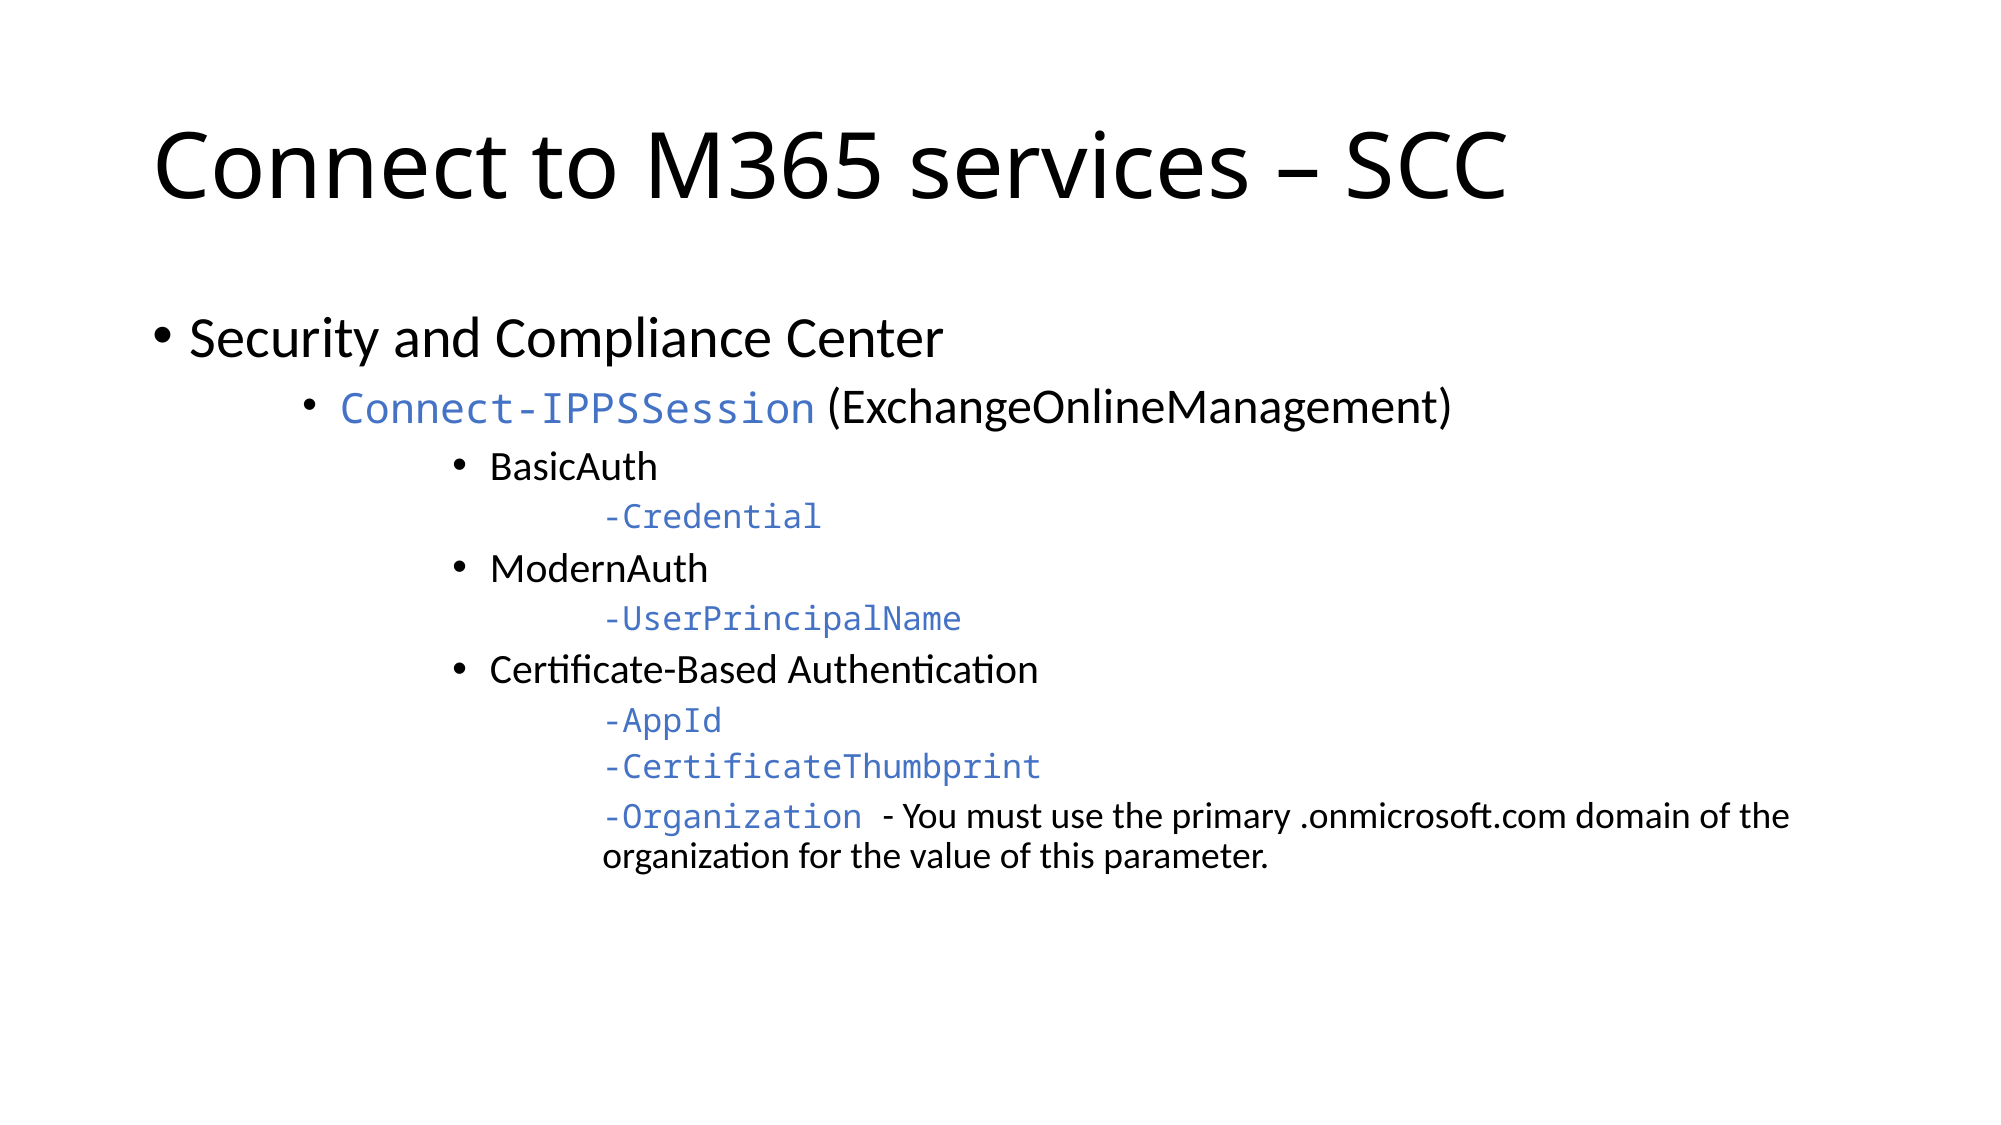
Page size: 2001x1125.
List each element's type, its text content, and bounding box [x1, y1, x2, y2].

title Connect to M365 services – SCC [137, 59, 1863, 278]
list Security and Compliance Center Connect-IPPSSession (ExchangeOnlineManagement) BasicAuth -Credential ModernAuth -UserPrincipalName Certificate-Based Authentication -AppId -CertificateThumbprint -Organization - You must use the primary .onmicrosoft.com domain of the organization for the value of this parameter. [137, 299, 1863, 1014]
